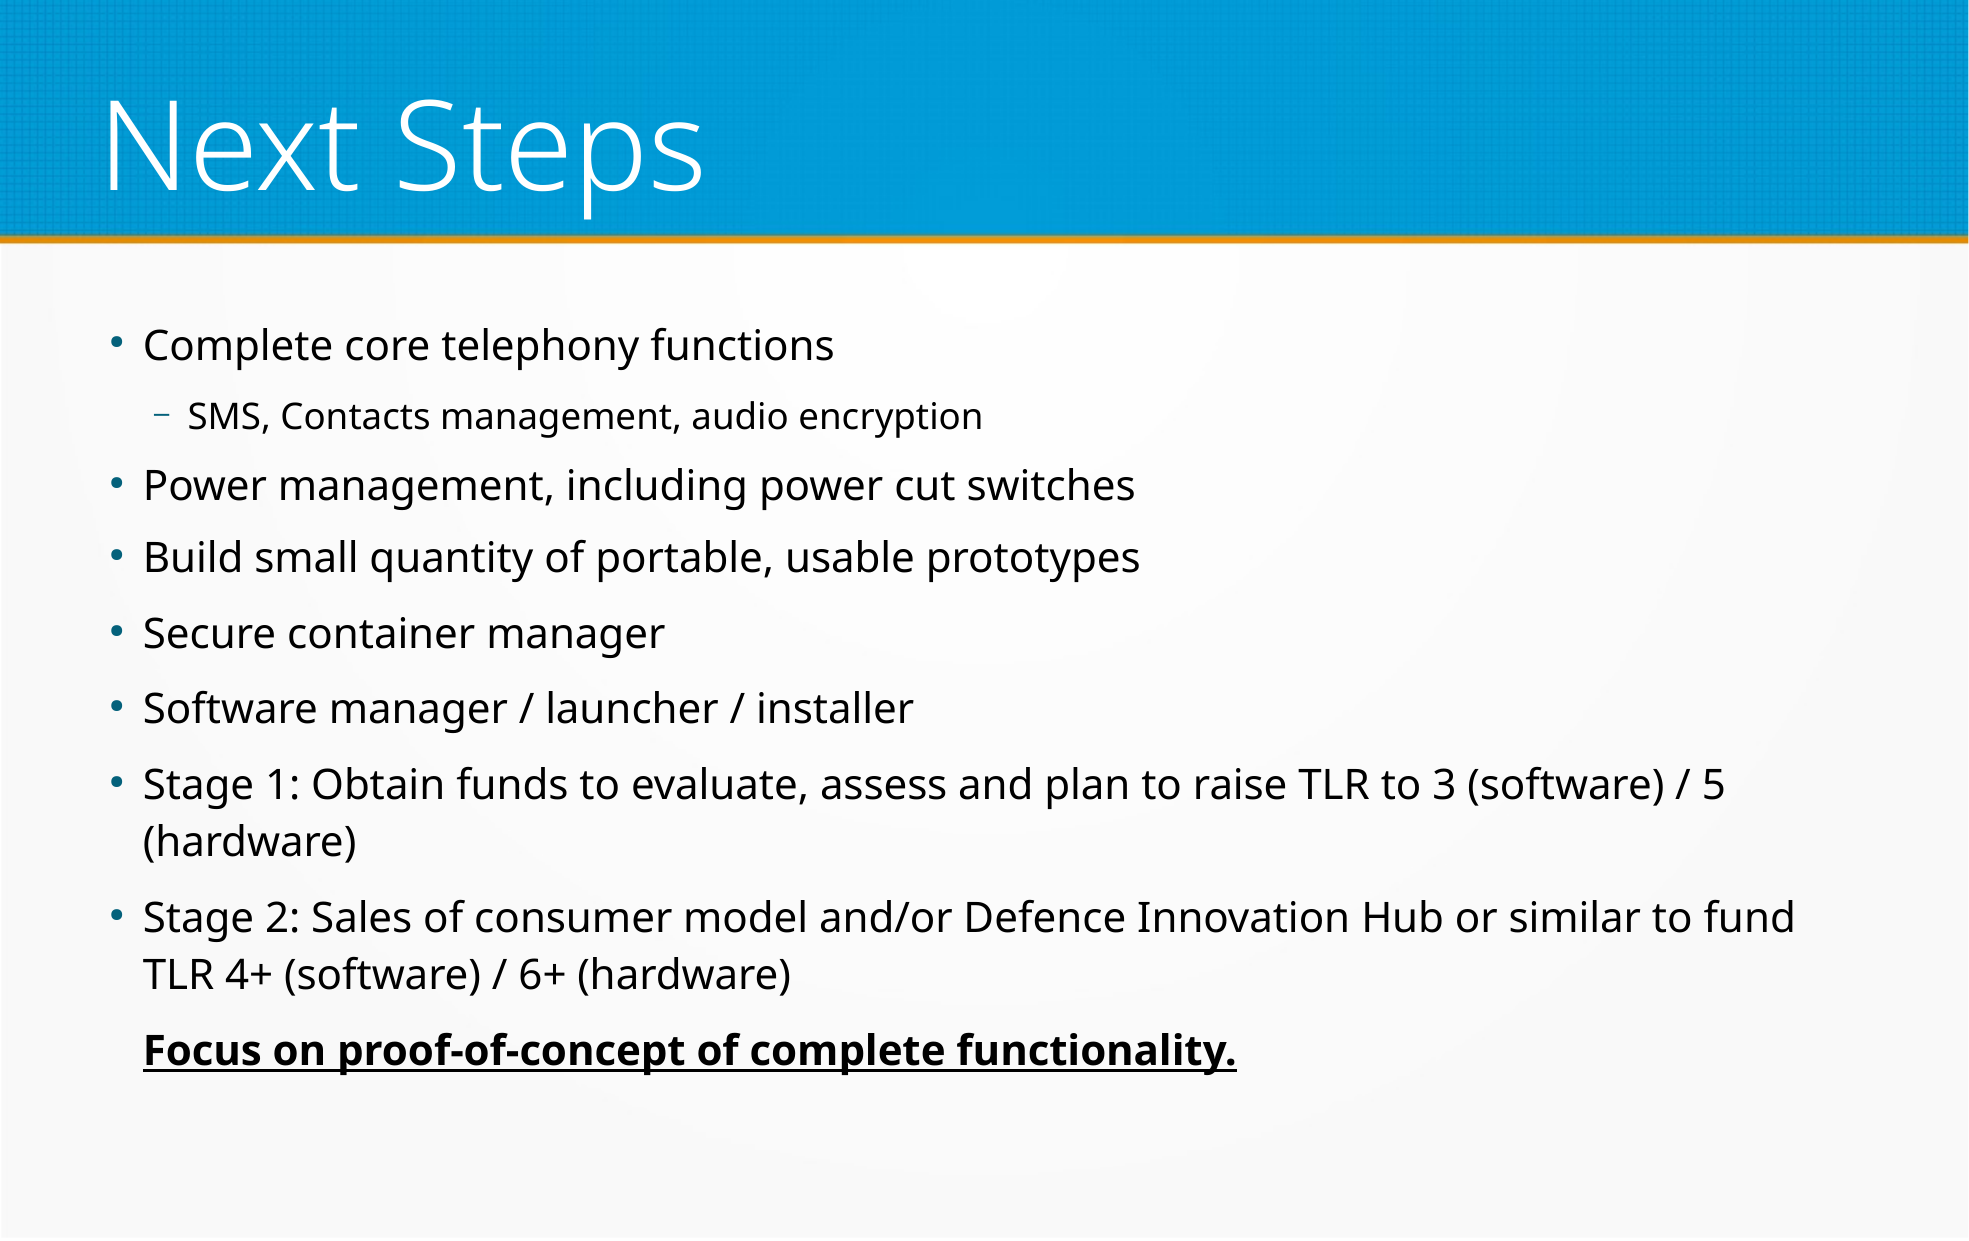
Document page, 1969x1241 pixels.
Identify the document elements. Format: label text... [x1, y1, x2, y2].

list Complete core telephony functions SMS, Contacts management, audio encryption Power management, including power cut switches Build small quantity of portable, usable prototypes Secure container manager Software manager / launcher / installer Stage 1: Obtain funds to evaluate, assess and plan to raise TLR to 3 (software) / 5 (hardware) Stage 2: Sales of consumer model and/or Defence Innovation Hub or similar to fund TLR 4+ (software) / 6+ (hardware) Focus on proof-of-concept of complete functionality. [98, 315, 1861, 1081]
title Next Steps [98, 19, 1870, 227]
picture [0, 233, 1969, 1241]
